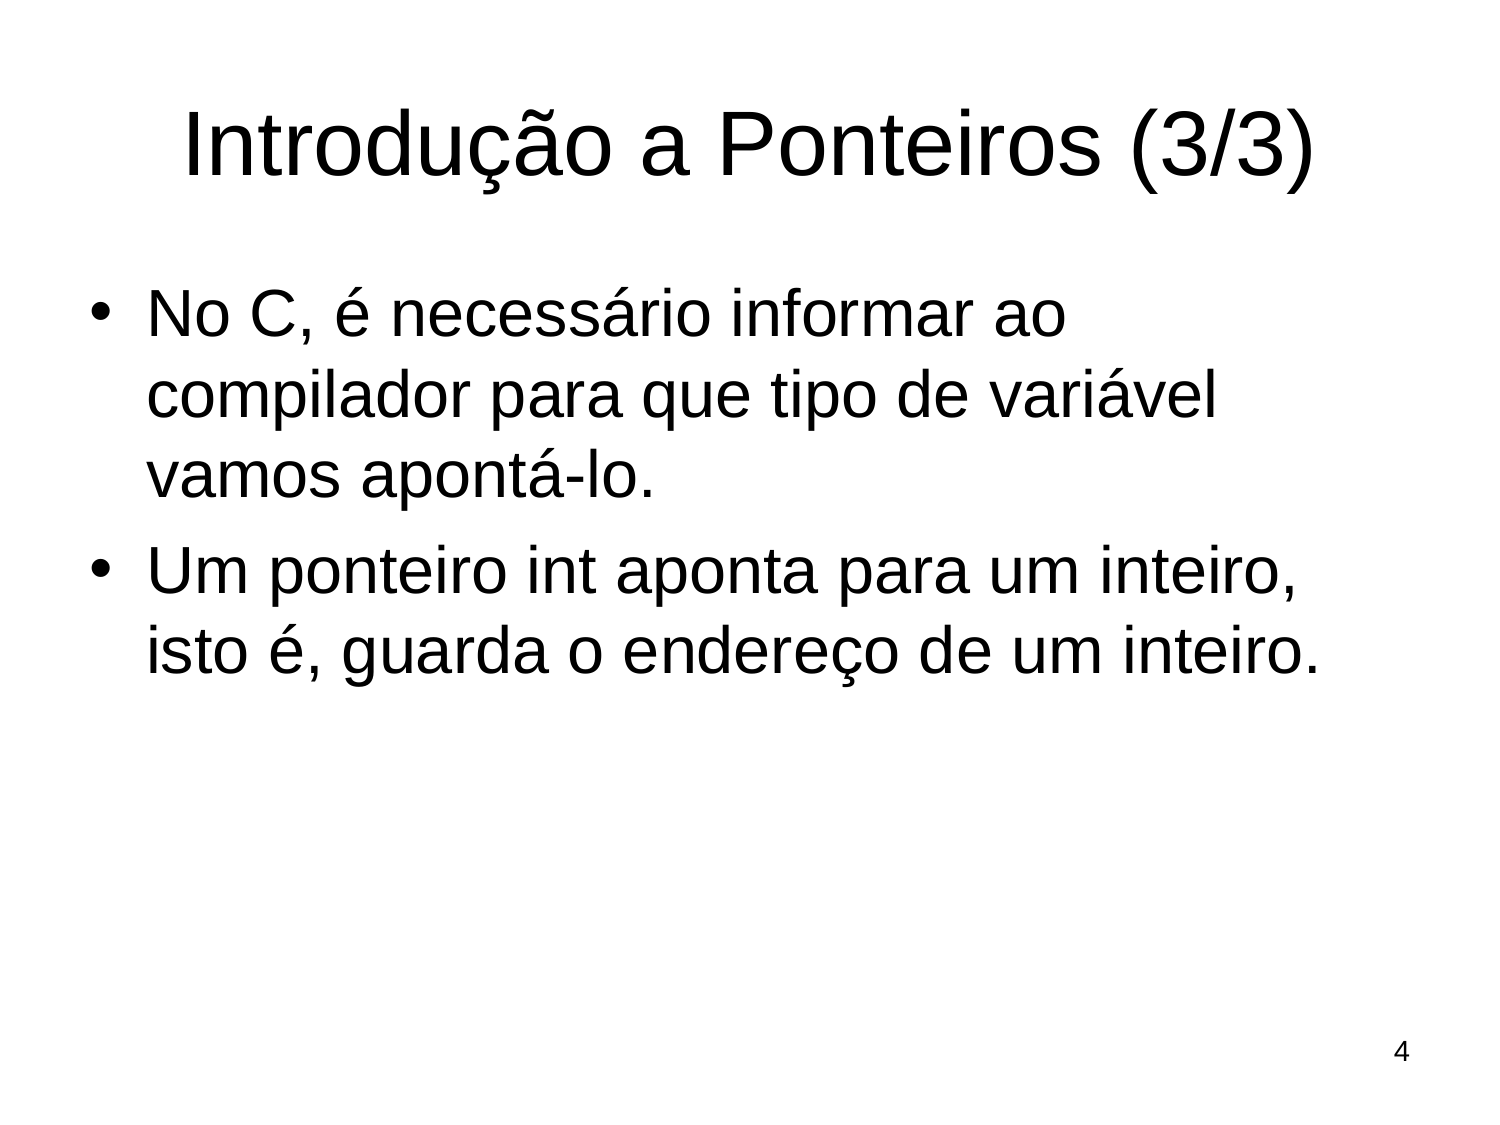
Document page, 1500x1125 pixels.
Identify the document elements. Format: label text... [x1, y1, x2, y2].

list No C, é necessário informar ao compilador para que tipo de variável vamos apontá-lo. Um ponteiro int aponta para um inteiro, isto é, guarda o endereço de um inteiro. [75, 262, 1426, 1005]
title Introdução a Ponteiros (3/3) [75, 45, 1426, 233]
